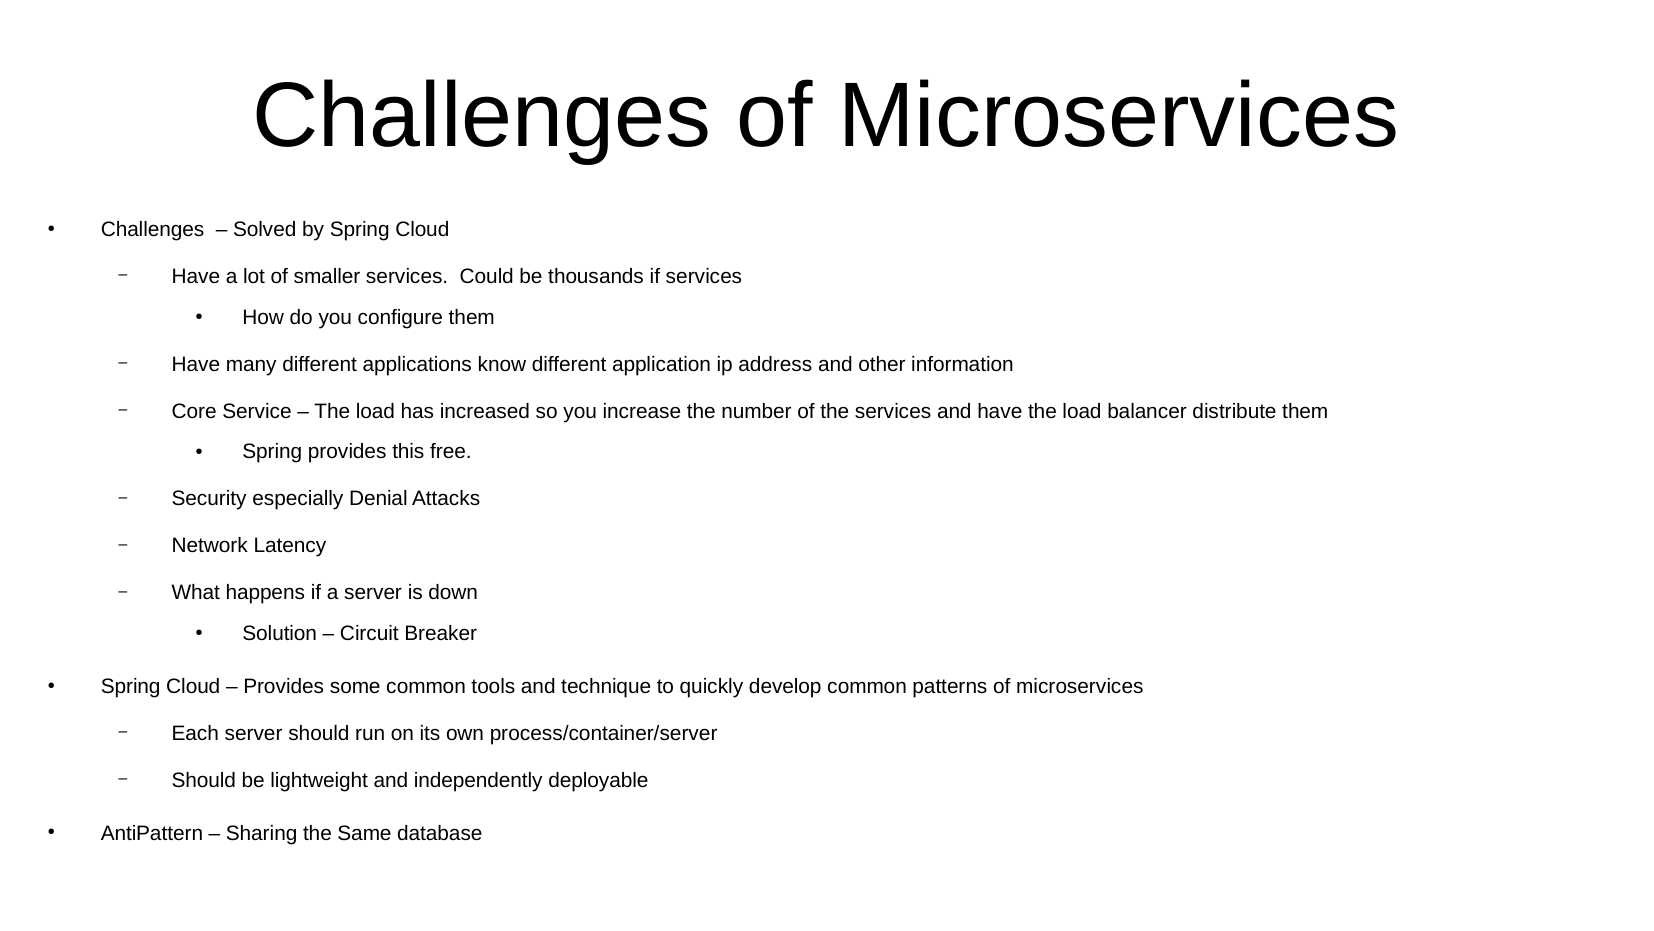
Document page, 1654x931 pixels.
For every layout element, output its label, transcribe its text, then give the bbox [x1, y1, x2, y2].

title Challenges of Microservices [82, 37, 1571, 193]
list Challenges – Solved by Spring Cloud Have a lot of smaller services. Could be thousands if services How do you configure them Have many different applications know different application ip address and other information Core Service – The load has increased so you increase the number of the services and have the load balancer distribute them Spring provides this free. Security especially Denial Attacks Network Latency What happens if a server is down Solution – Circuit Breaker Spring Cloud – Provides some common tools and technique to quickly develop common patterns of microservices Each server should run on its own process/container/server Should be lightweight and independently deployable AntiPattern – Sharing the Same database [30, 217, 1571, 916]
